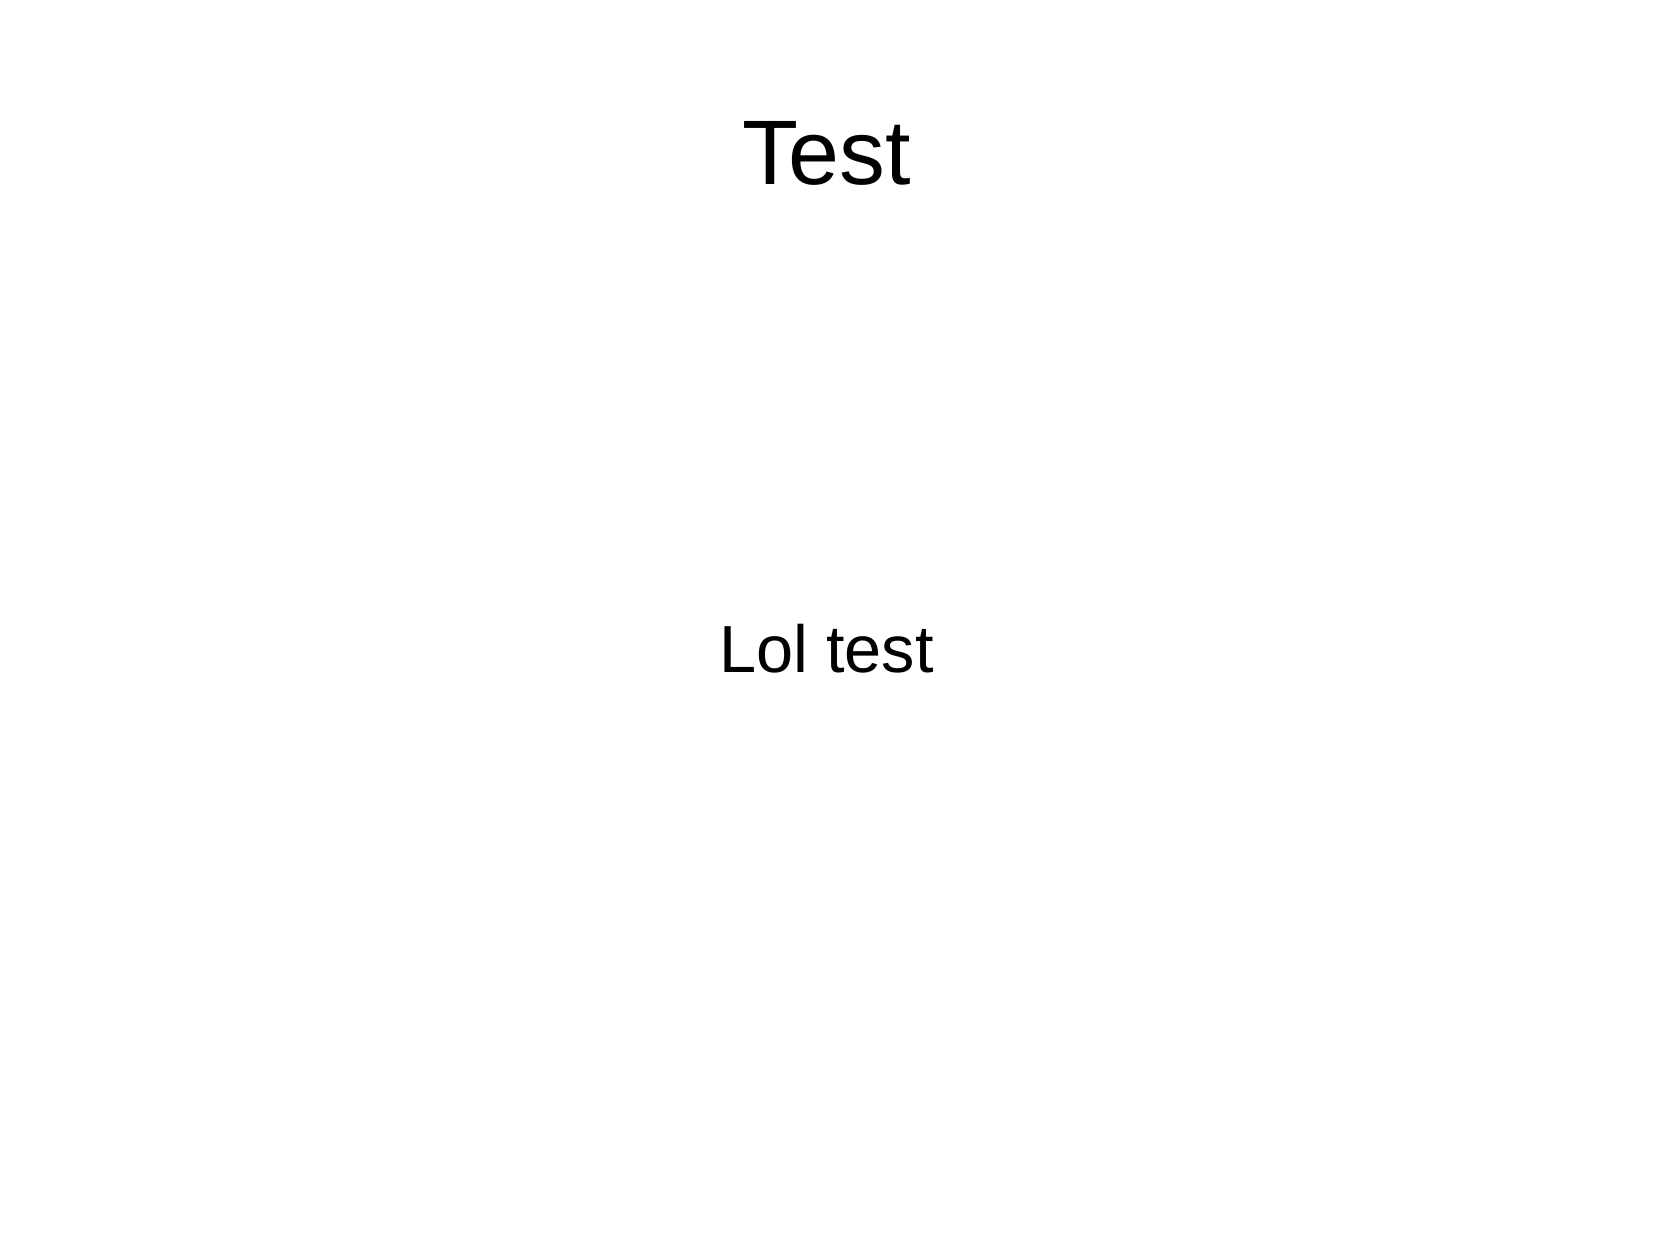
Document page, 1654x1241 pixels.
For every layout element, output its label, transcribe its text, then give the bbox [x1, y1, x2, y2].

subtitle Lol test [82, 290, 1571, 1010]
title Test [82, 49, 1571, 257]
